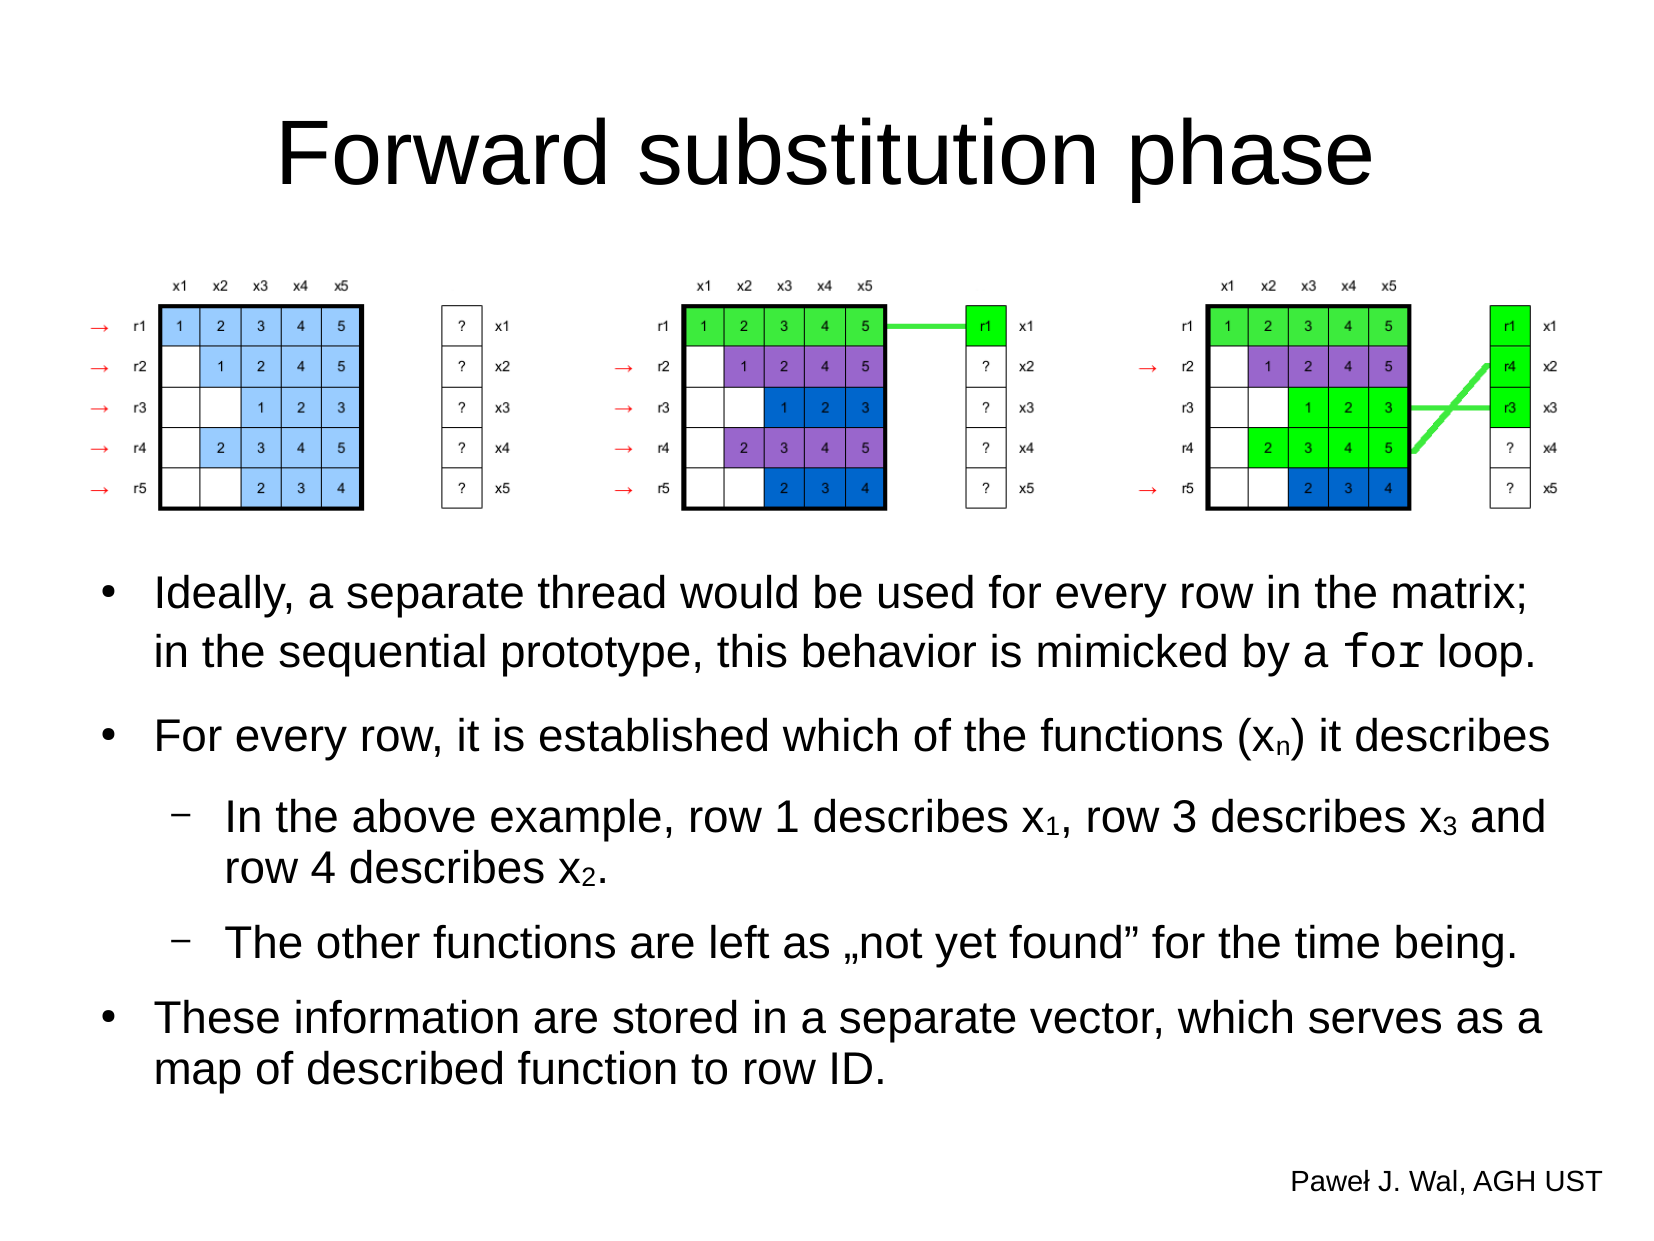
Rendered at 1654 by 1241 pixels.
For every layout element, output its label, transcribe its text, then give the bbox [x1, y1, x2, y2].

text_box Paweł J. Wal, AGH UST [1275, 1157, 1627, 1205]
list Ideally, a separate thread would be used for every row in the matrix; in the sequential prototype, this behavior is mimicked by a for loop. For every row, it is established which of the functions (xn) it describes In the above example, row 1 describes x1, row 3 describes x3 and row 4 describes x2. The other functions are left as „not yet found” for the time being. These information are stored in a separate vector, which serves as a map of described function to row ID. [82, 566, 1571, 1129]
picture [82, 268, 1571, 520]
title Forward substitution phase [82, 49, 1571, 257]
